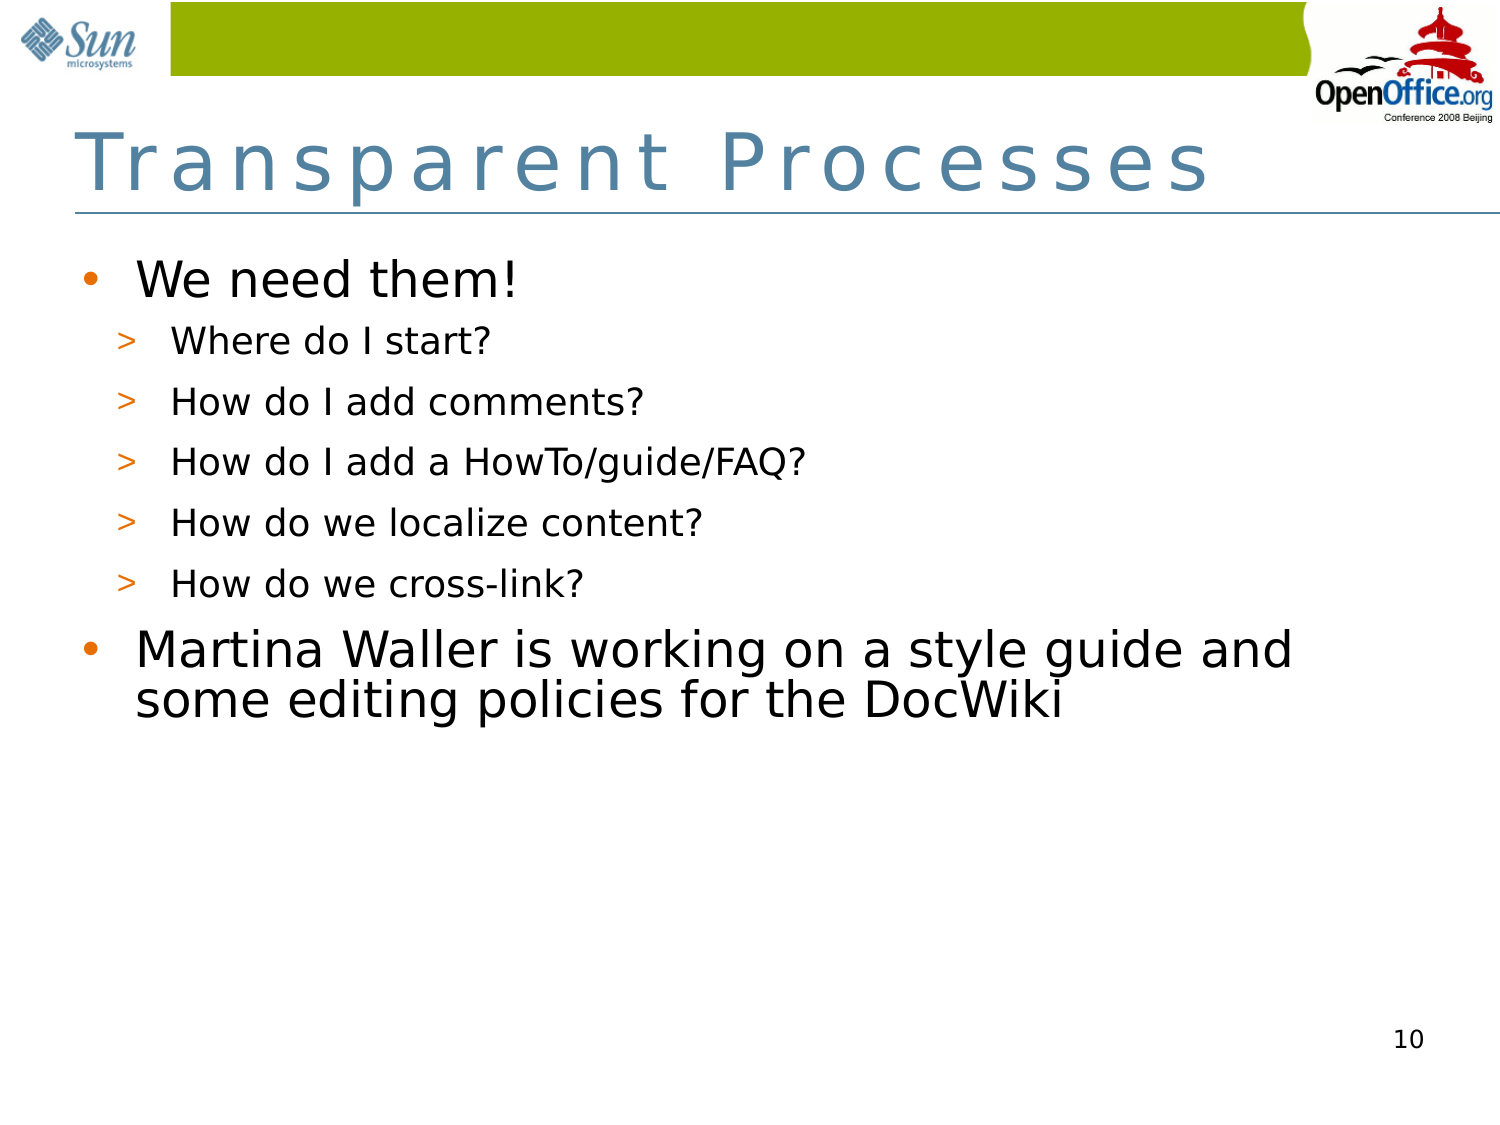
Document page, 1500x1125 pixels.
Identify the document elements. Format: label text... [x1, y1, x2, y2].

picture [156, 2, 1500, 124]
list We need them! Where do I start? How do I add comments? How do I add a HowTo/guide/FAQ? How do we localize content? How do we cross-link? Martina Waller is working on a style guide and some editing policies for the DocWiki [64, 258, 1415, 1024]
title Transparent Processes [75, 116, 1437, 210]
